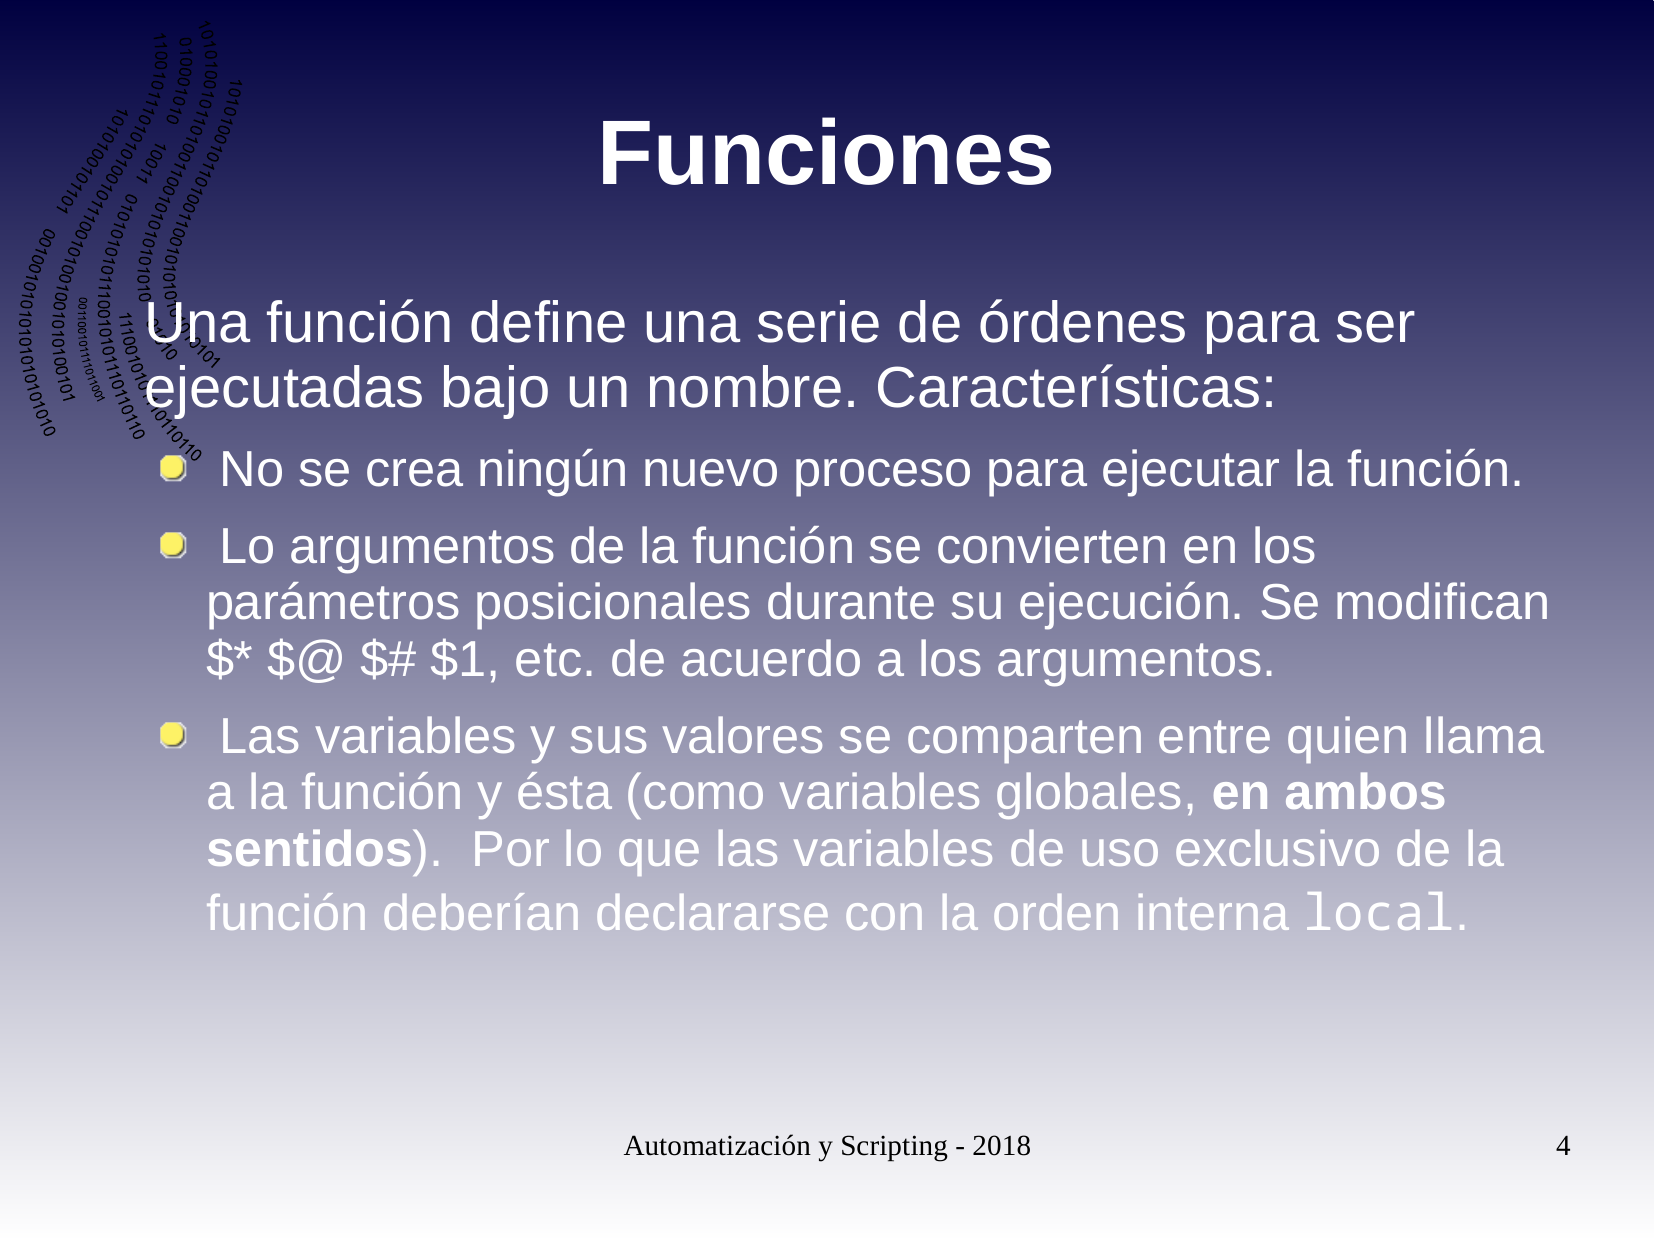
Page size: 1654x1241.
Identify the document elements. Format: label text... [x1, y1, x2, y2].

picture [18, 20, 243, 461]
list Una función define una serie de órdenes para ser ejecutadas bajo un nombre. Características: No se crea ningún nuevo proceso para ejecutar la función. Lo argumentos de la función se convierten en los parámetros posicionales durante su ejecución. Se modifican $* $@ $# $1, etc. de acuerdo a los argumentos. Las variables y sus valores se comparten entre quien llama a la función y ésta (como variables globales, en ambos sentidos). Por lo que las variables de uso exclusivo de la función deberían declararse con la orden interna local. [82, 290, 1571, 1010]
title Funciones [82, 49, 1571, 257]
